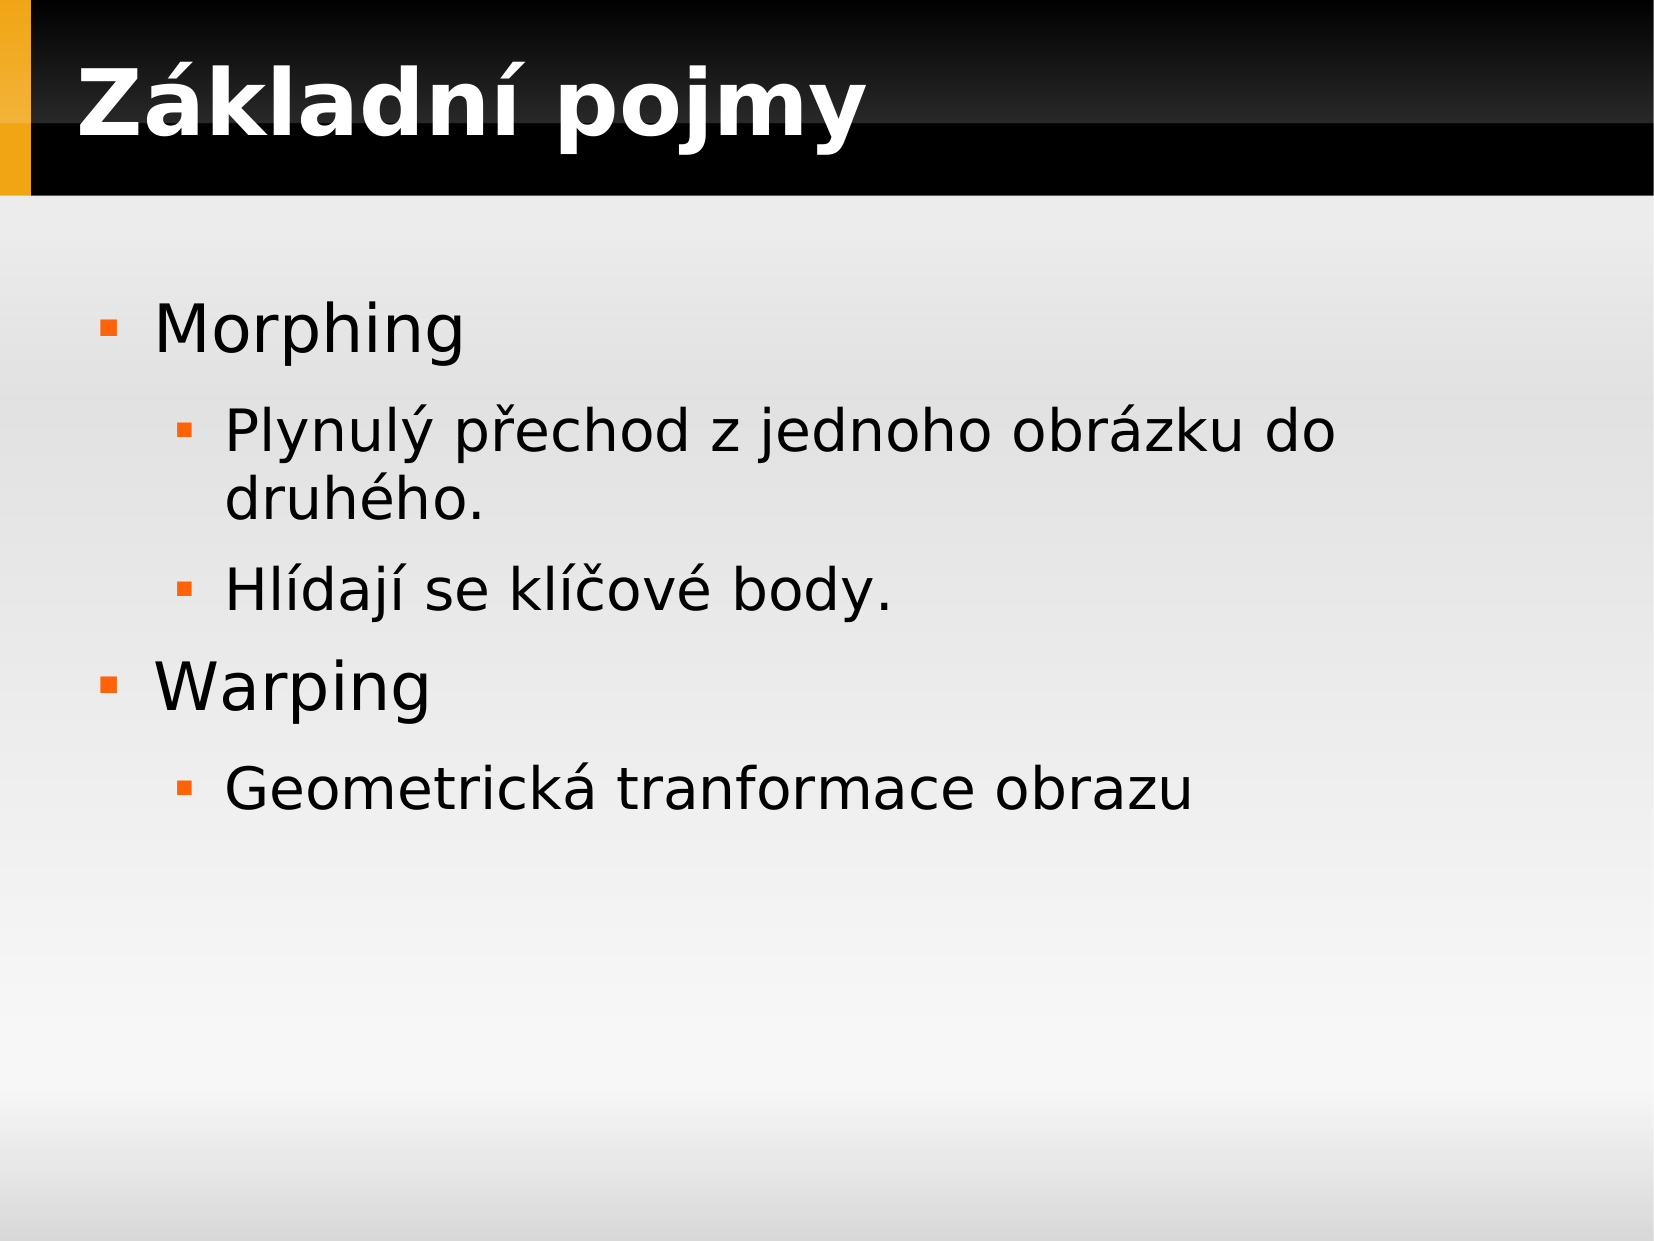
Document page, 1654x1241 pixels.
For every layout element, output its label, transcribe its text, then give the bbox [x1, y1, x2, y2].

list Morphing Plynulý přechod z jednoho obrázku do druhého. Hlídají se klíčové body. Warping Geometrická tranformace obrazu [82, 290, 1571, 1109]
picture [0, 0, 1654, 1241]
title Základní pojmy [76, 0, 1565, 208]
